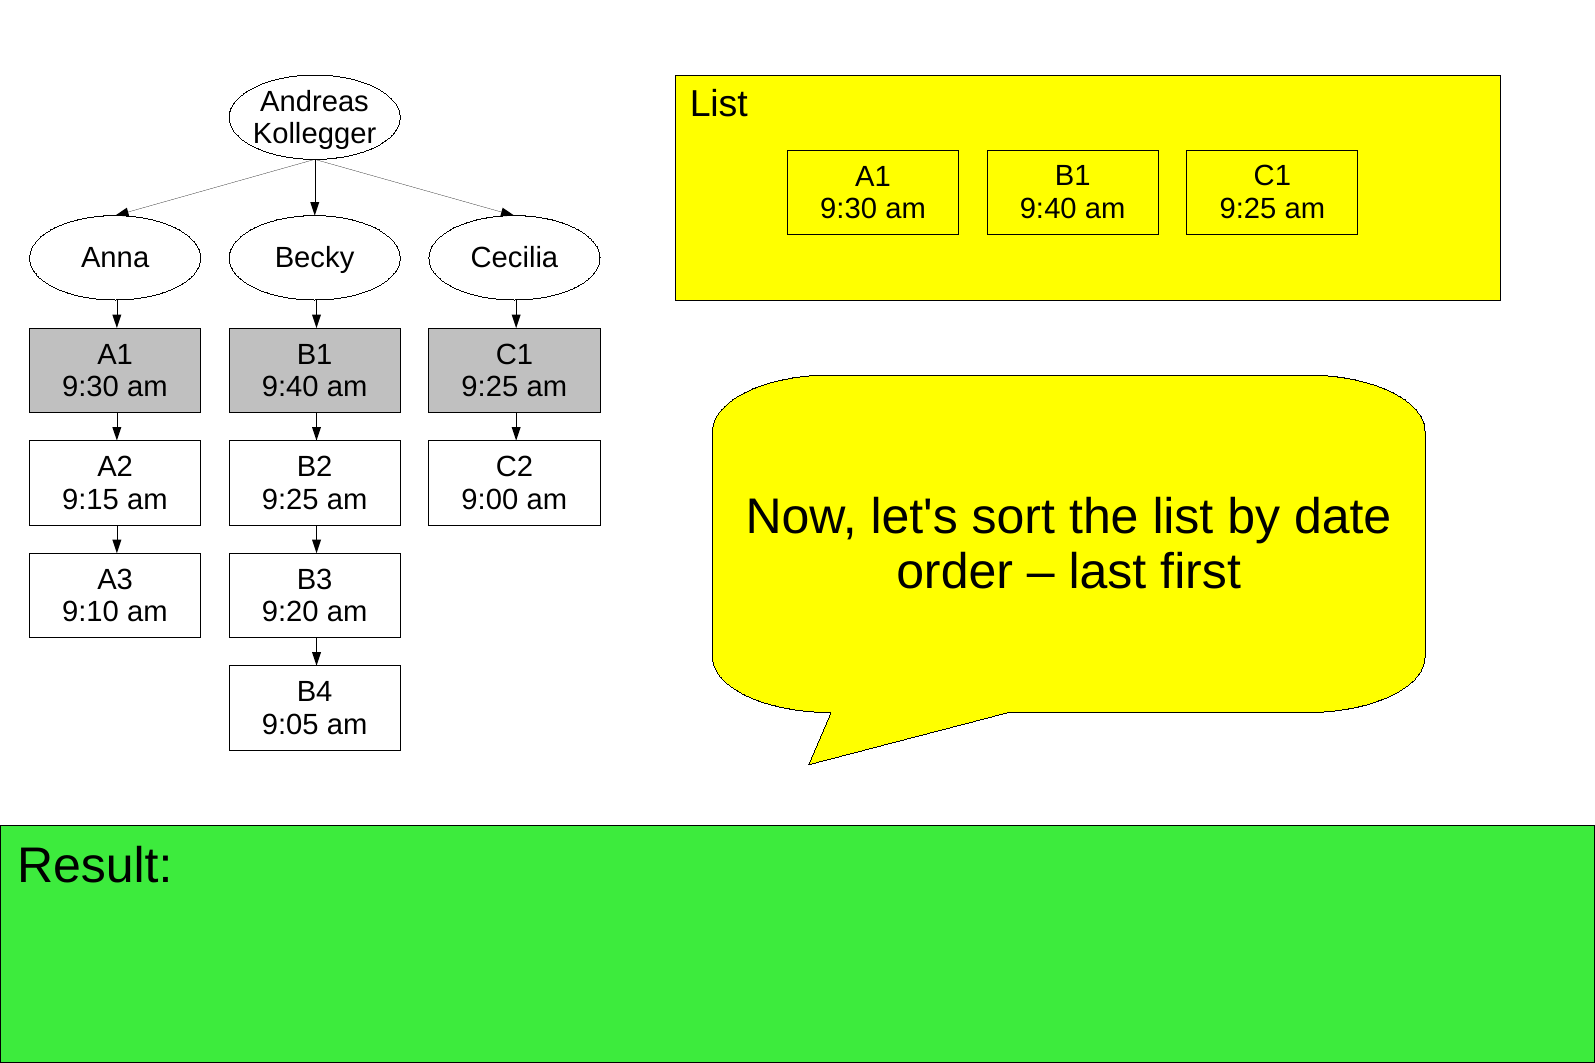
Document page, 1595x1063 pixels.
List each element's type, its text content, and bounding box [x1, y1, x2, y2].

text_box List [675, 75, 763, 132]
text_box C1 9:25 am [428, 328, 601, 413]
text_box A1 9:30 am [787, 150, 959, 235]
text_box A3 9:10 am [29, 553, 201, 638]
text_box Becky [229, 215, 401, 301]
text_box B1 9:40 am [229, 328, 401, 413]
text_box A2 9:15 am [29, 440, 201, 526]
text_box Now, let's sort the list by date order – last first [712, 375, 1426, 765]
text_box B1 9:40 am [987, 150, 1159, 235]
text_box C2 9:00 am [428, 440, 601, 526]
text_box Andreas Kollegger [229, 75, 401, 160]
text_box B2 9:25 am [229, 440, 401, 526]
text_box B3 9:20 am [229, 553, 401, 638]
text_box C1 9:25 am [1186, 150, 1358, 235]
text_box B4 9:05 am [229, 665, 401, 751]
text_box A1 9:30 am [29, 328, 201, 413]
text_box Cecilia [428, 215, 601, 301]
text_box [0, 825, 1595, 1063]
text_box [675, 75, 1501, 301]
text_box Result: [2, 829, 188, 901]
text_box Anna [29, 215, 201, 301]
